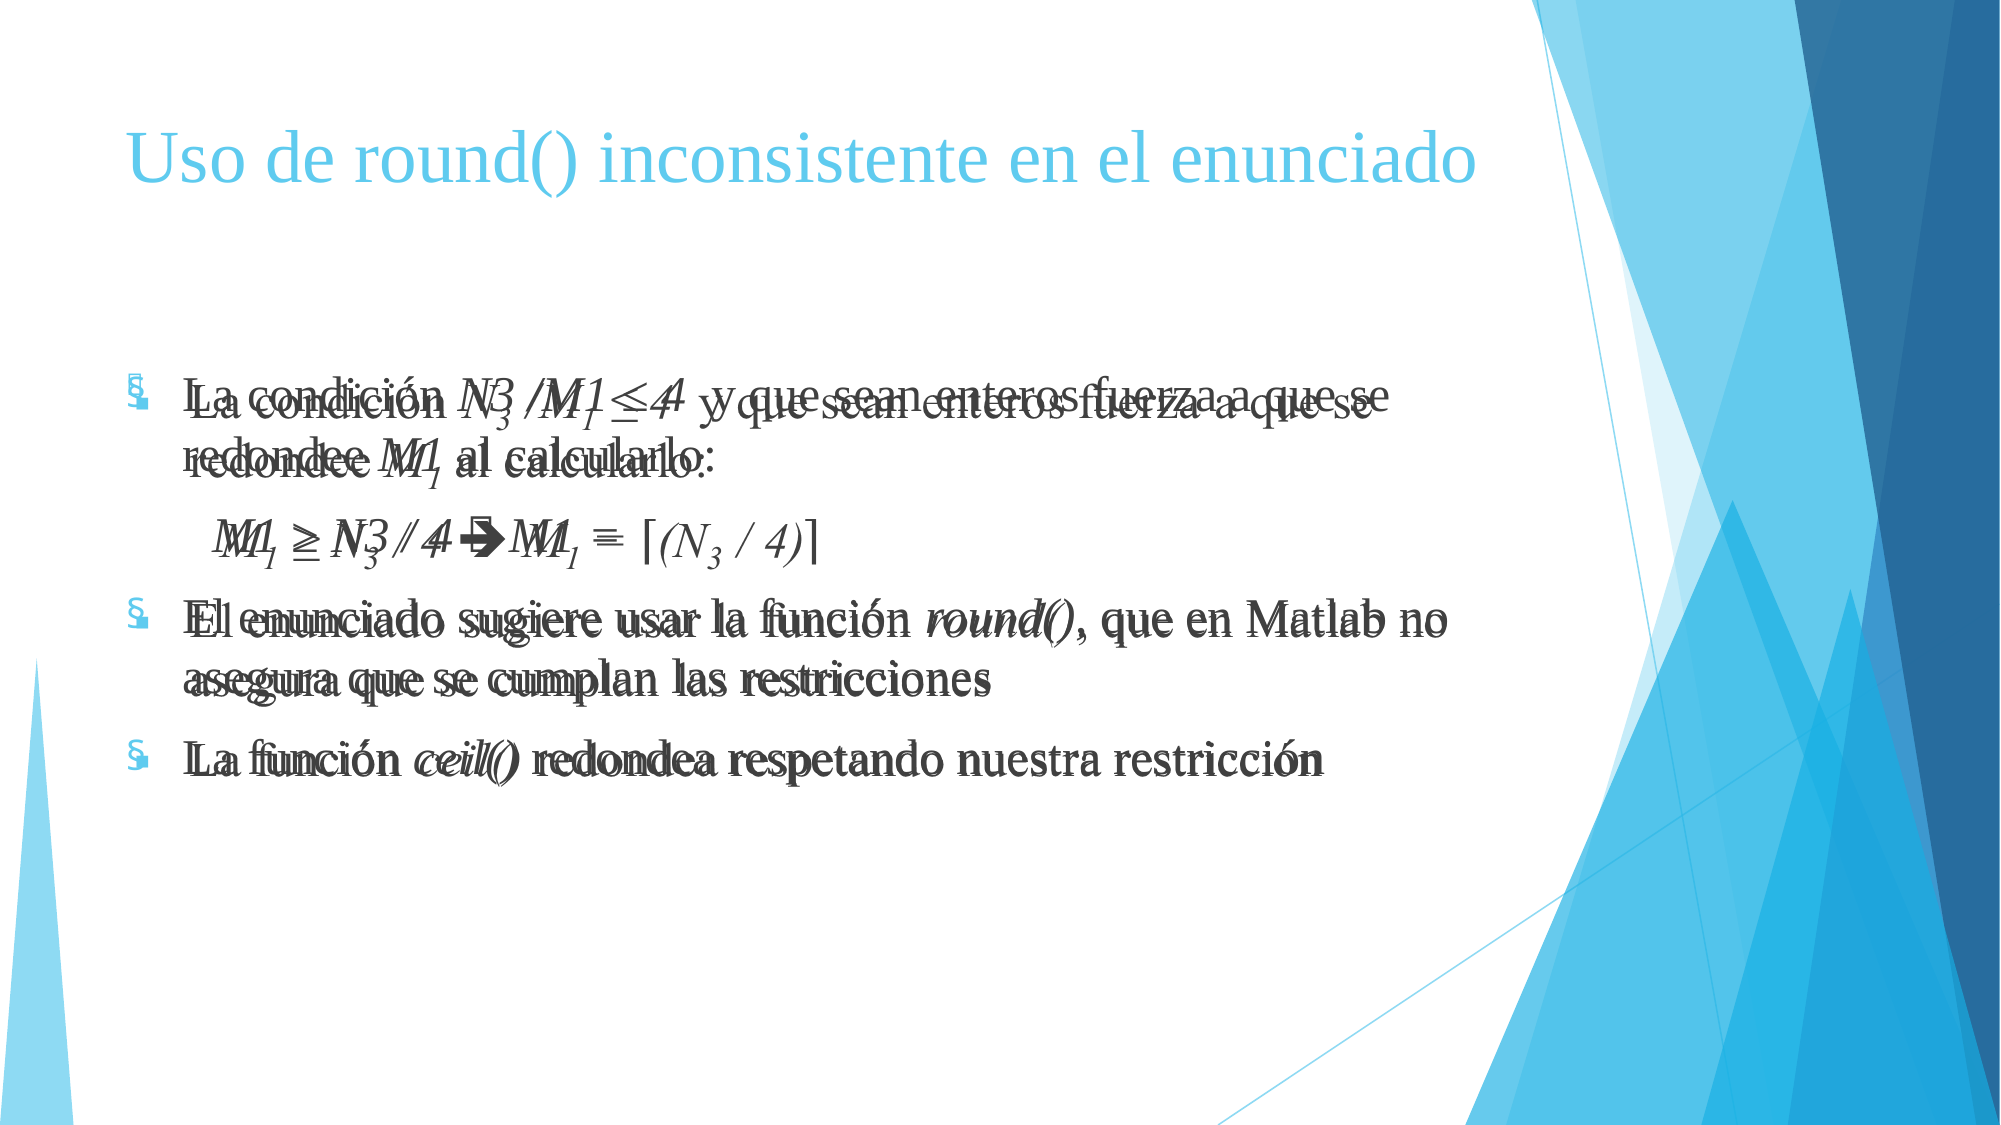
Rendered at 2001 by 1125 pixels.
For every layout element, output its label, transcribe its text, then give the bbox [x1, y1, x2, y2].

title Uso de round() inconsistente en el enunciado [111, 99, 1522, 317]
list [111, 354, 1522, 992]
